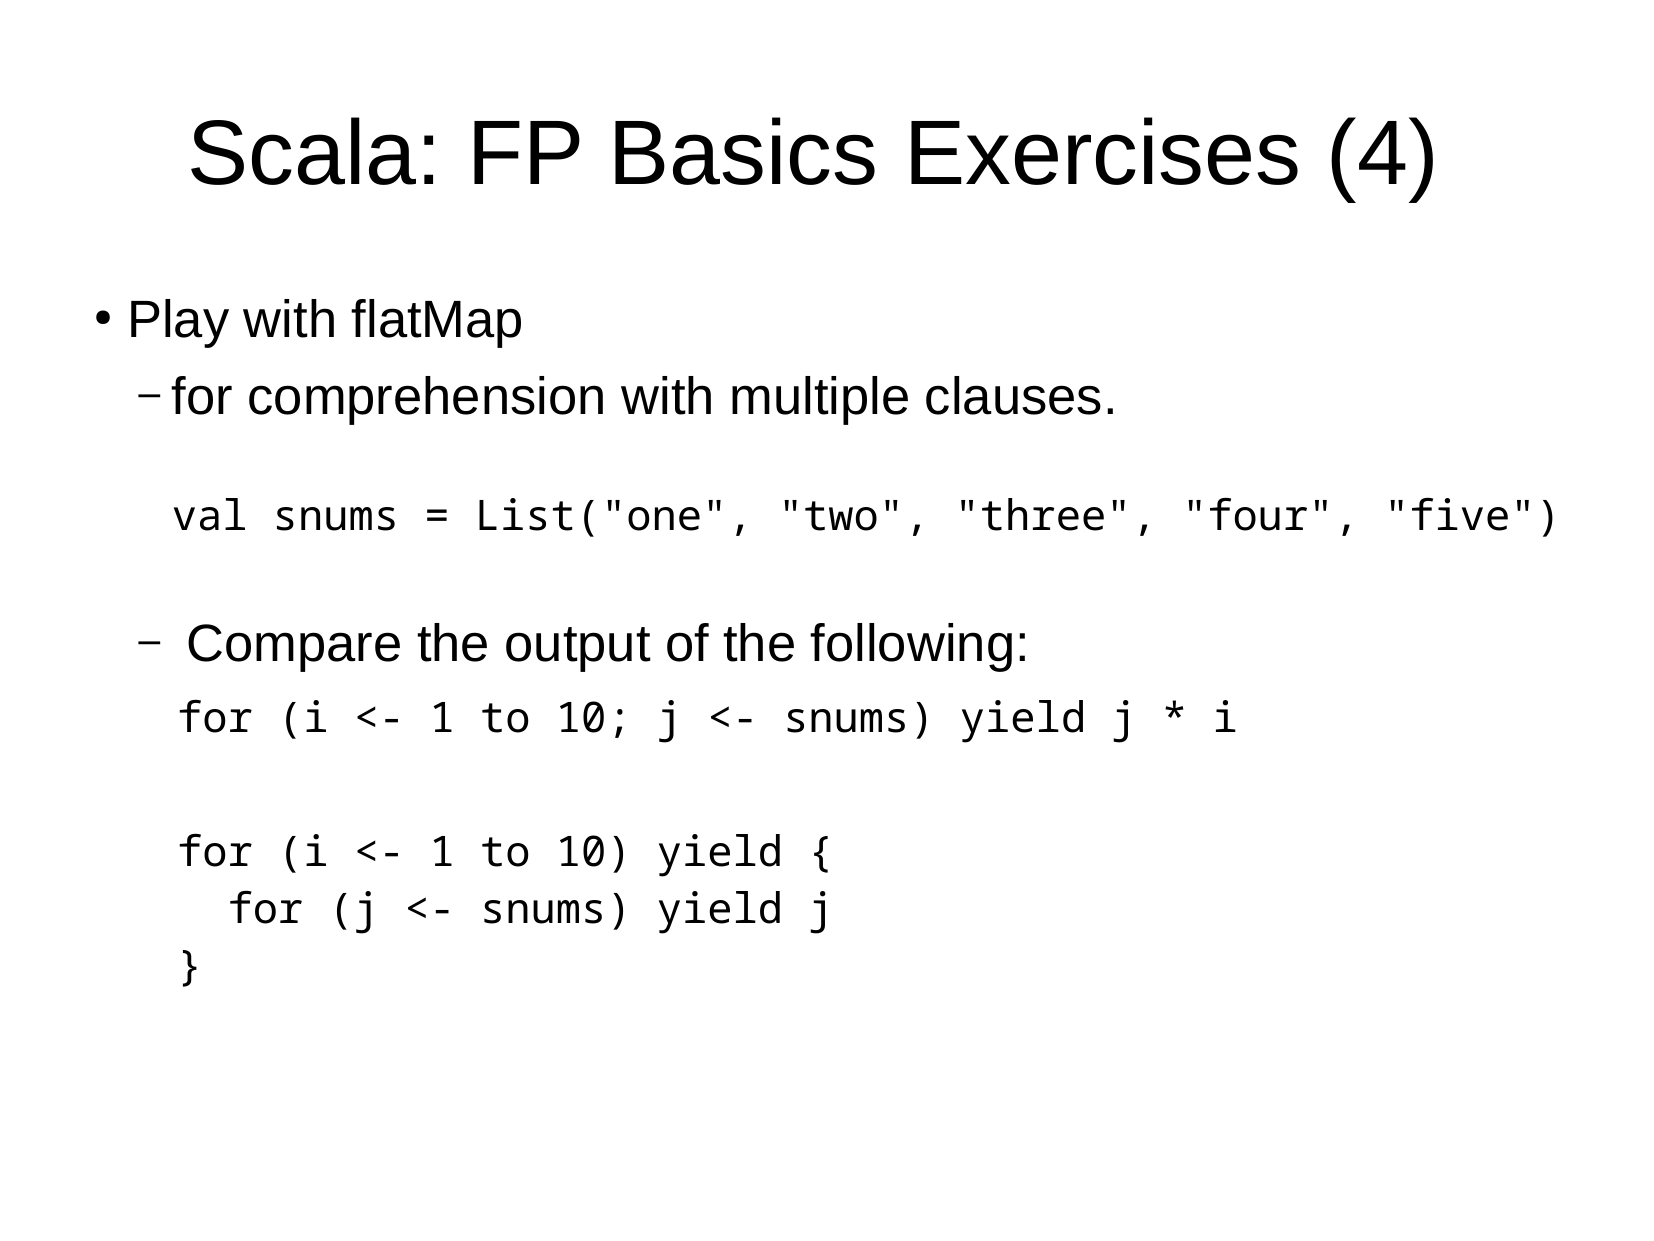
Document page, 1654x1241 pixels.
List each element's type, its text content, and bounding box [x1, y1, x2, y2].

list Play with flatMap for comprehension with multiple clauses. val snums = List("one", "two", "three", "four", "five") Compare the output of the following: for (i <- 1 to 10; j <- snums) yield j * i for (i <- 1 to 10) yield { for (j <- snums) yield j } [82, 290, 1571, 1010]
title Scala: FP Basics Exercises (4) [82, 49, 1571, 257]
